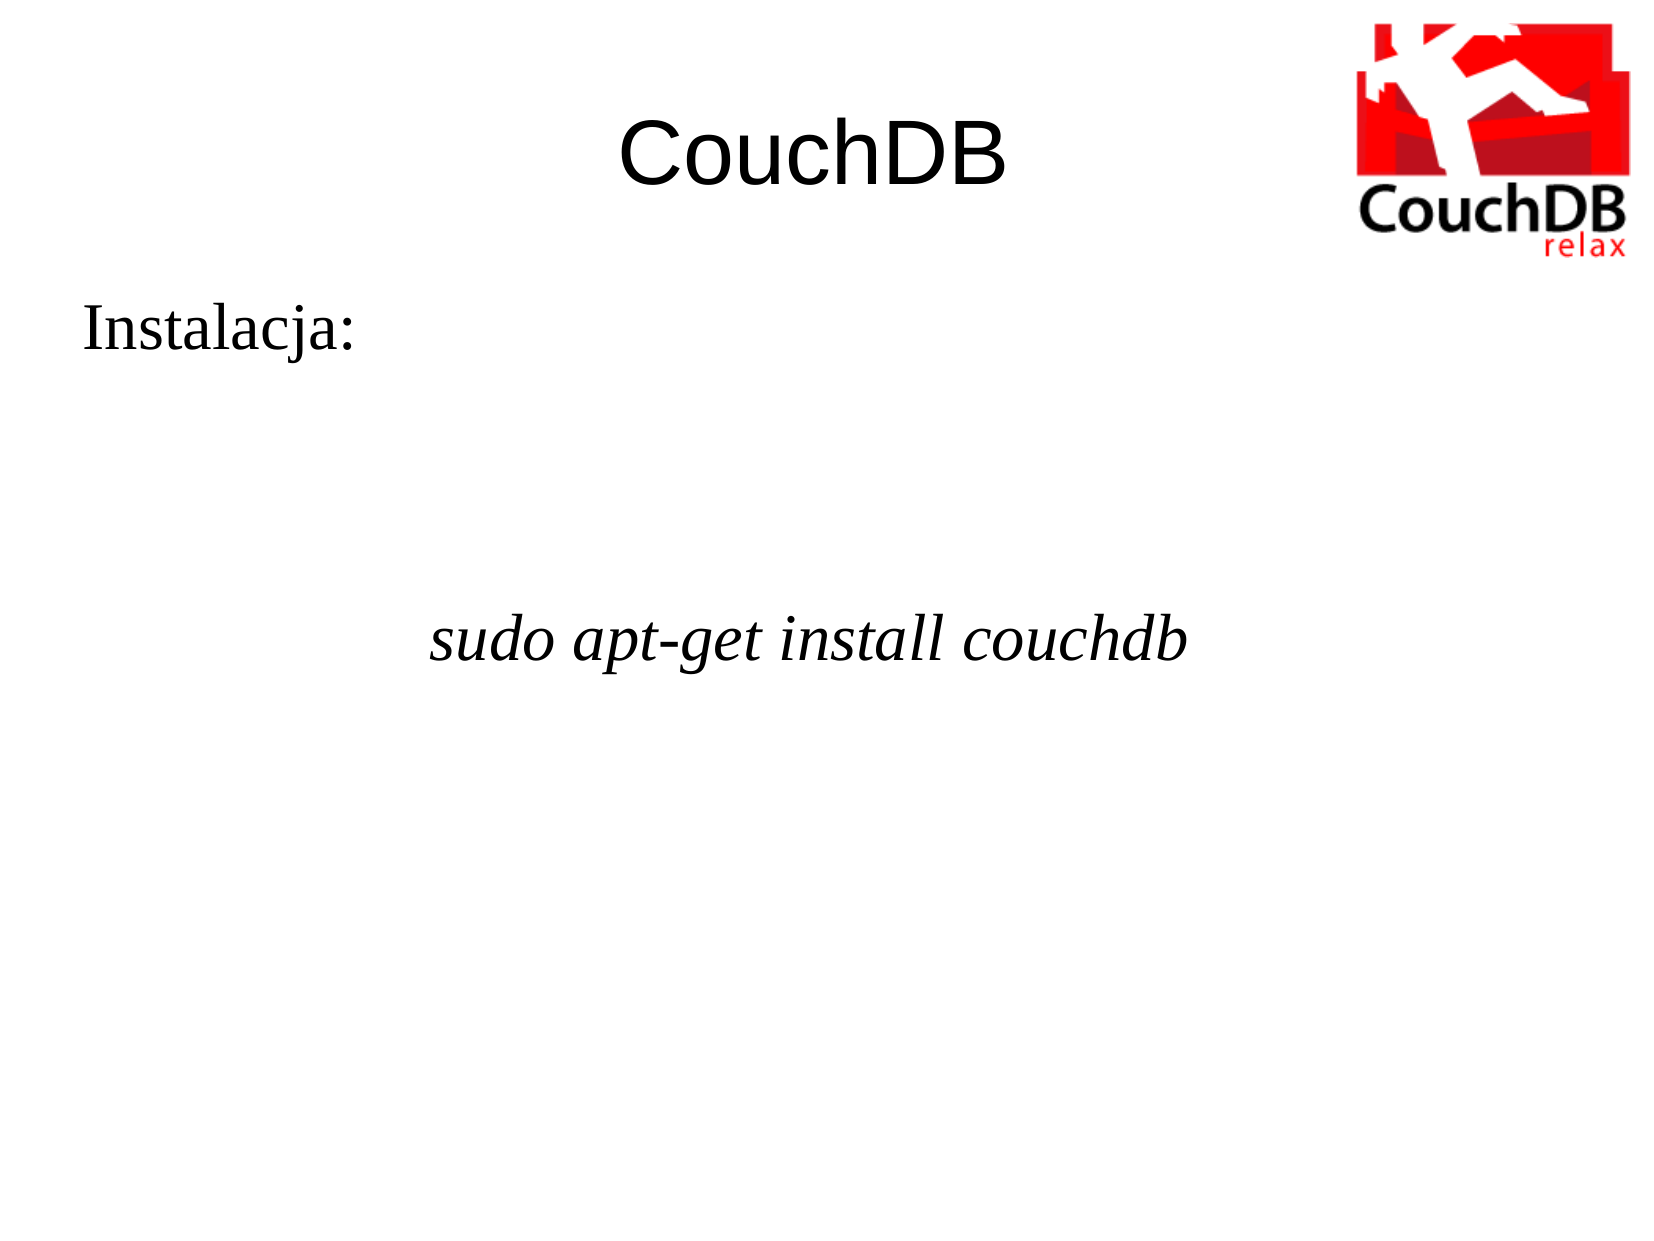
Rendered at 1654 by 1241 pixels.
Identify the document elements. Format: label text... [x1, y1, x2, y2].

list Instalacja: sudo apt-get install couchdb [82, 290, 1538, 1010]
picture [1356, 23, 1631, 258]
title CouchDB [82, 49, 1356, 257]
